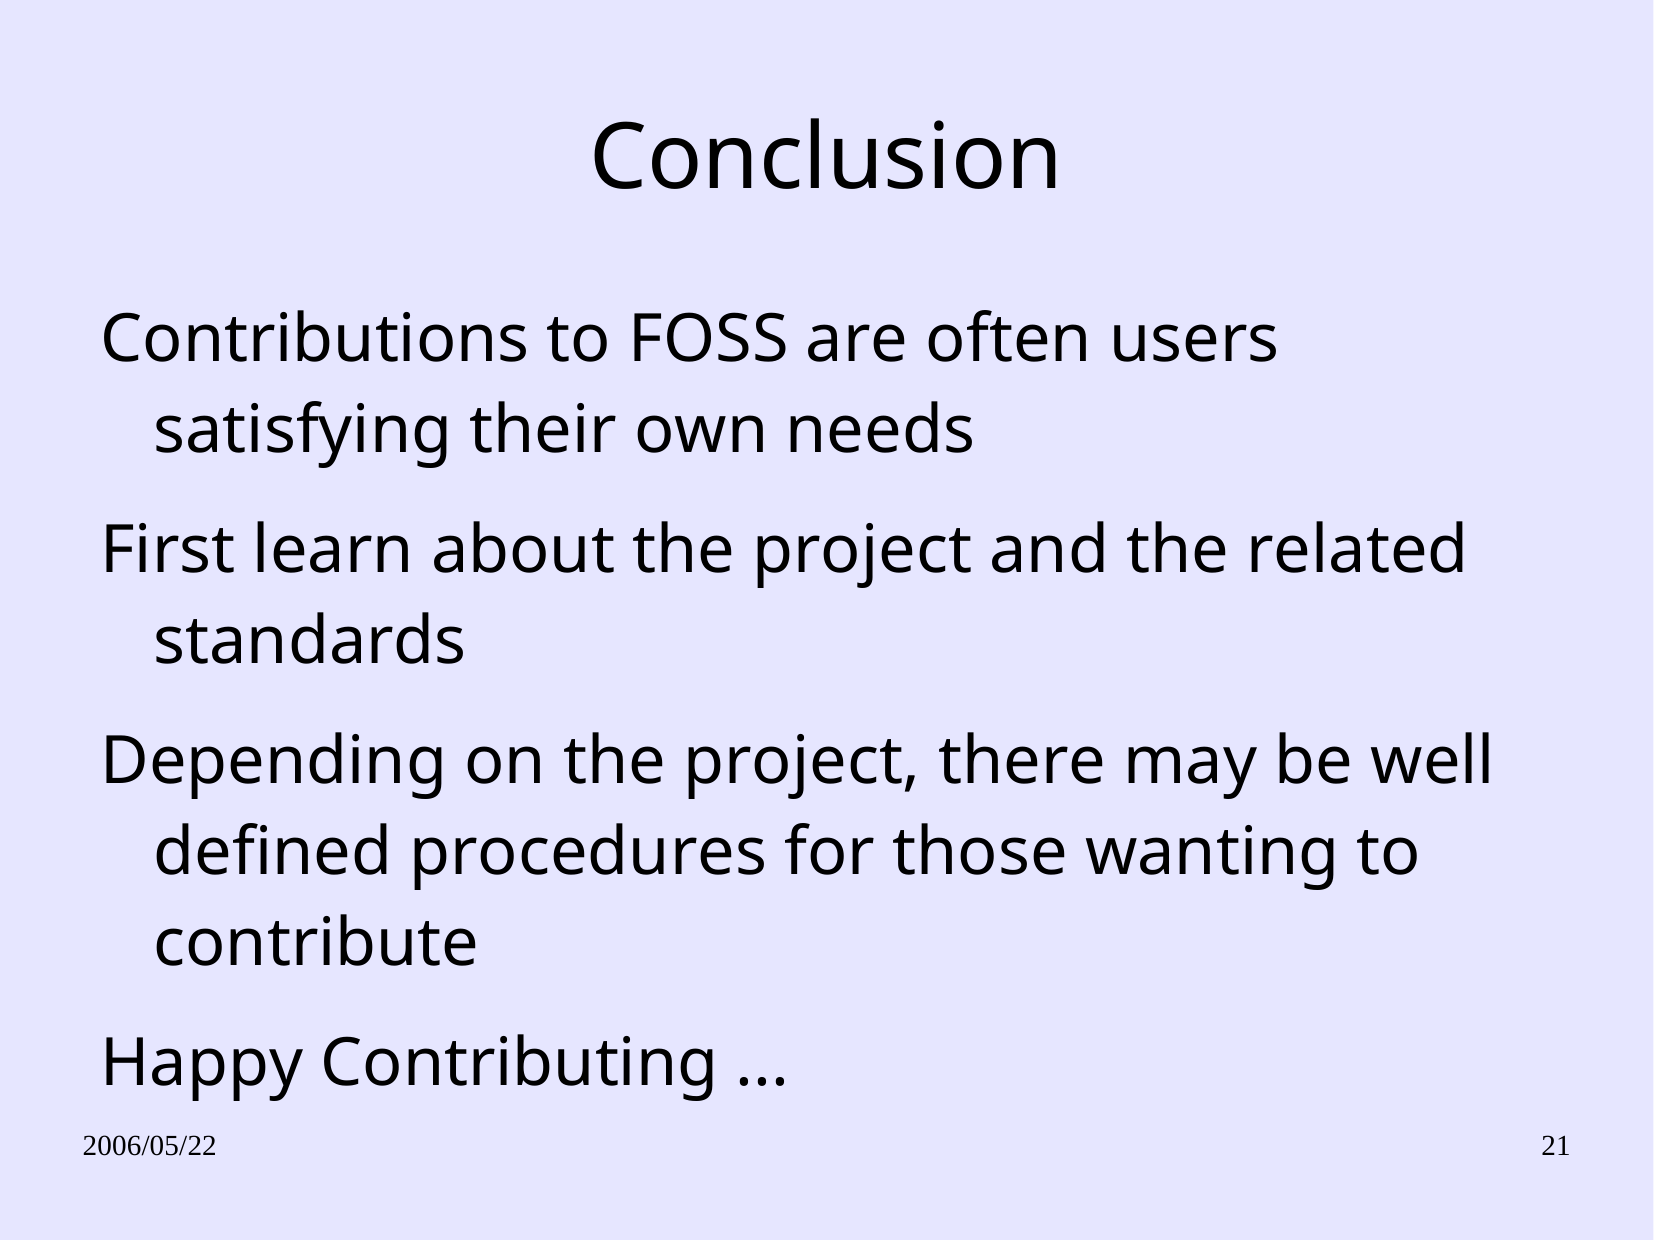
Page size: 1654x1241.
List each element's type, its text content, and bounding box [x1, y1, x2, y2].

title Conclusion [82, 49, 1571, 257]
list Contributions to FOSS are often users satisfying their own needs First learn about the project and the related standards Depending on the project, there may be well defined procedures for those wanting to contribute Happy Contributing ... [82, 290, 1571, 1109]
